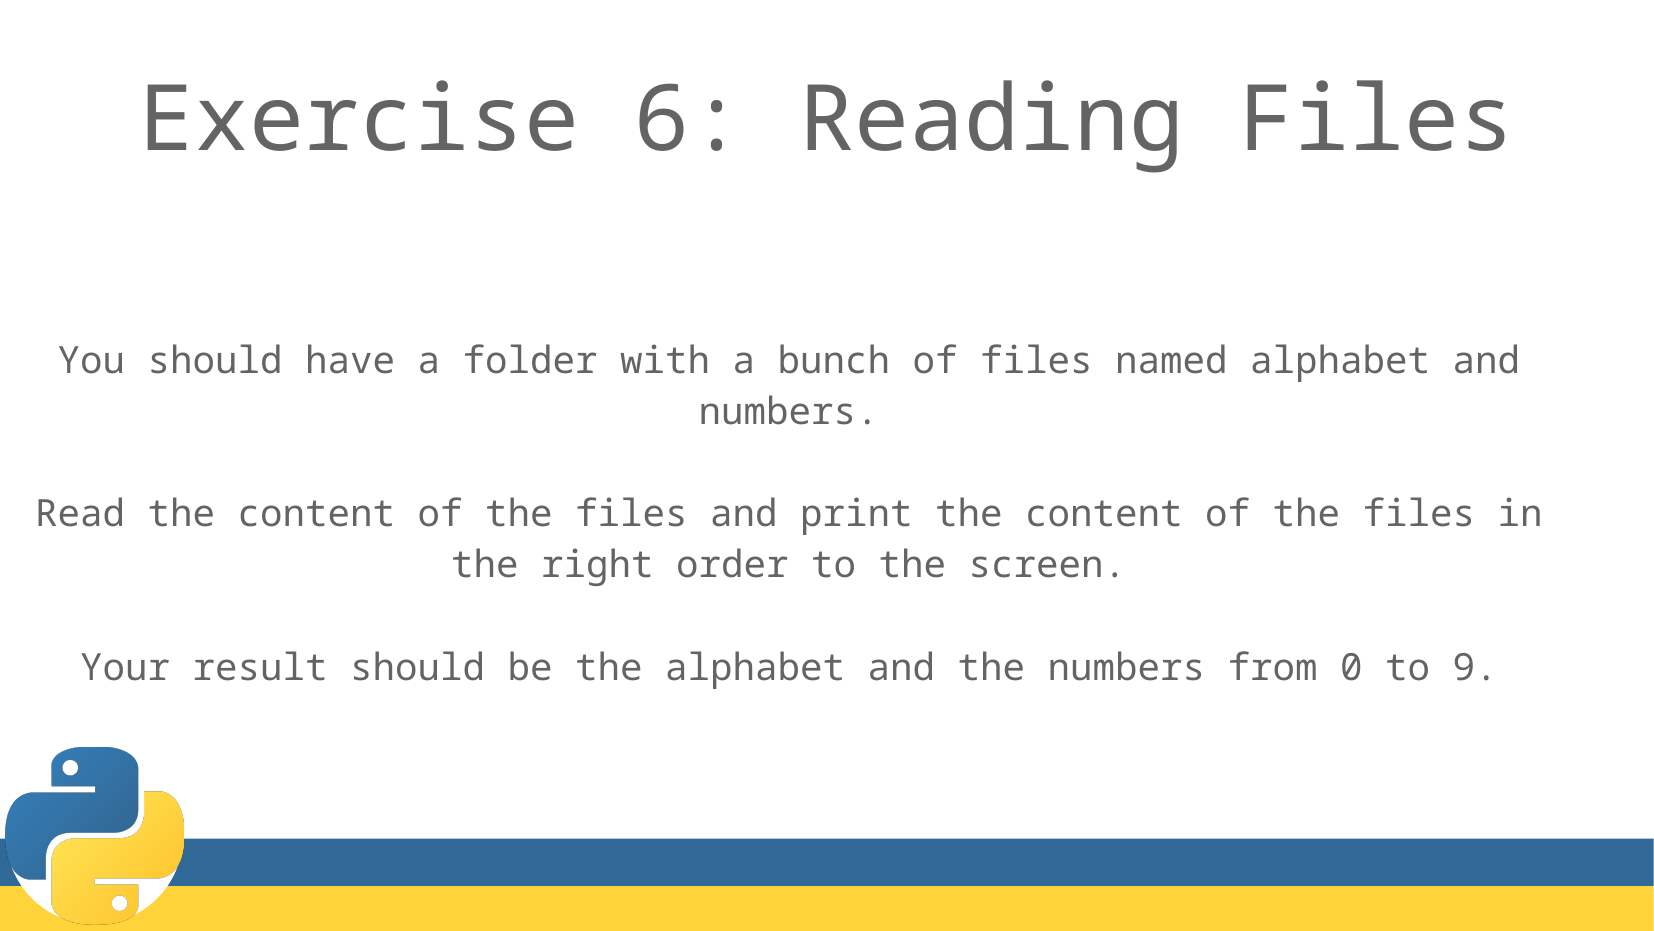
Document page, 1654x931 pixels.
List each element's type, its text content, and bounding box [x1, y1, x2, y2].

text_box You should have a folder with a bunch of files named alphabet and numbers. Read the content of the files and print the content of the files in the right order to the screen. Your result should be the alphabet and the numbers from 0 to 9. [20, 326, 1634, 604]
picture [5, 747, 184, 925]
title Exercise 6: Reading Files [82, 37, 1571, 193]
